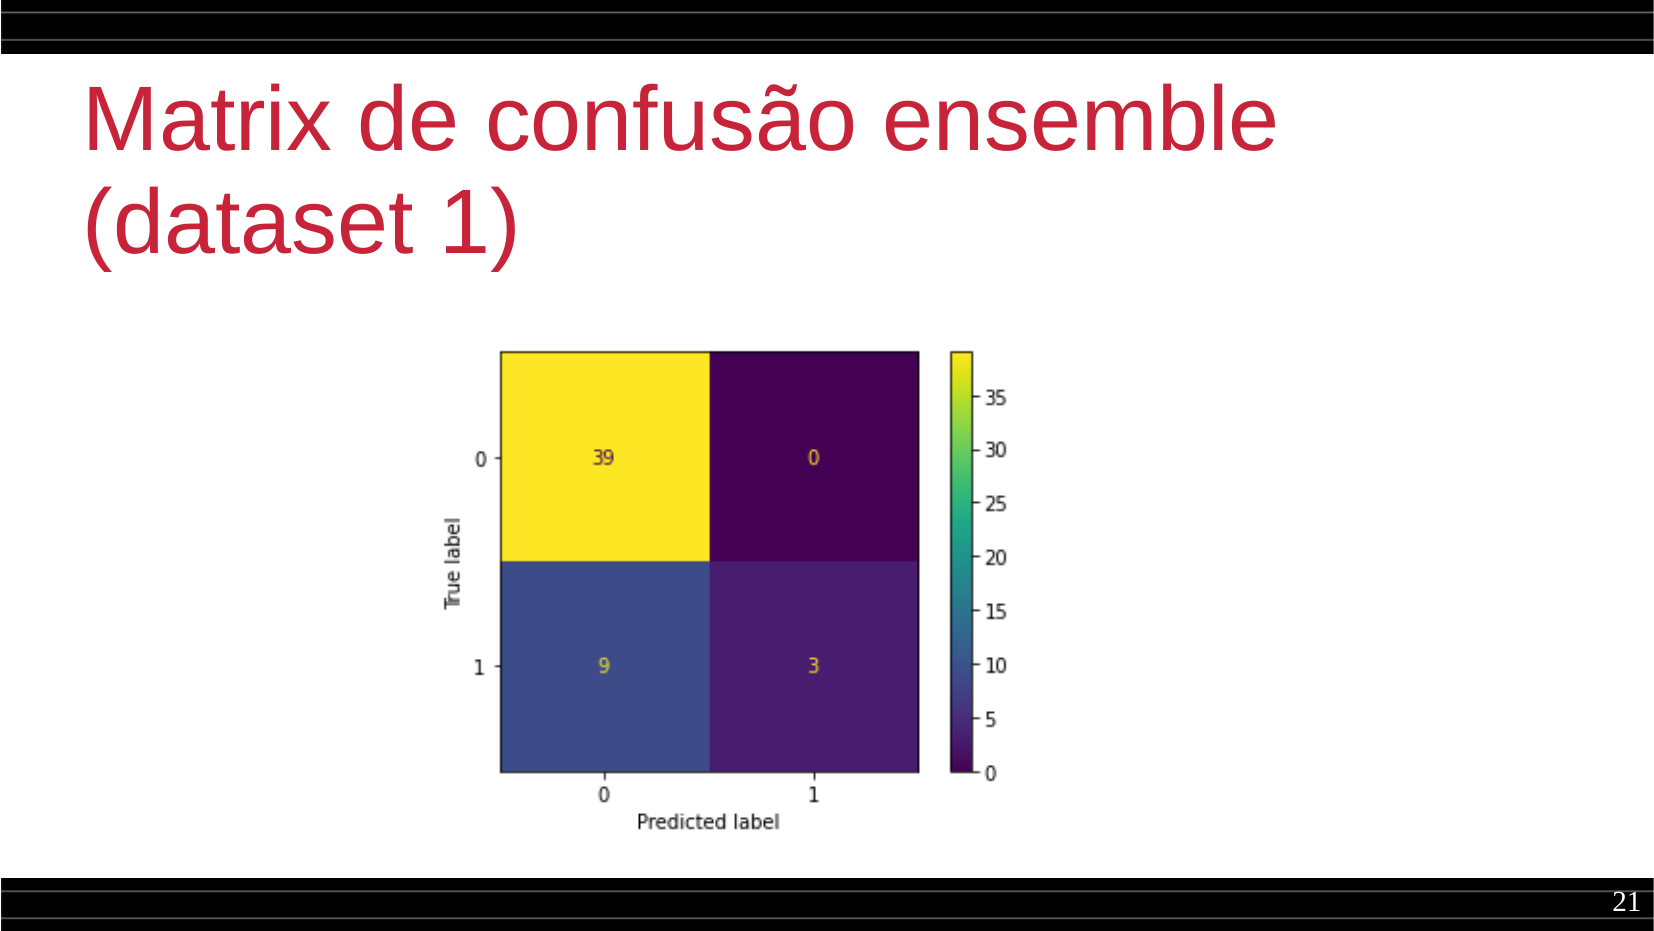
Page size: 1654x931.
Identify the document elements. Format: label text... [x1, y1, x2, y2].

picture [1, 878, 1654, 931]
picture [437, 342, 1016, 843]
title Matrix de confusão ensemble (dataset 1) [82, 67, 1571, 273]
picture [1, 0, 1654, 54]
